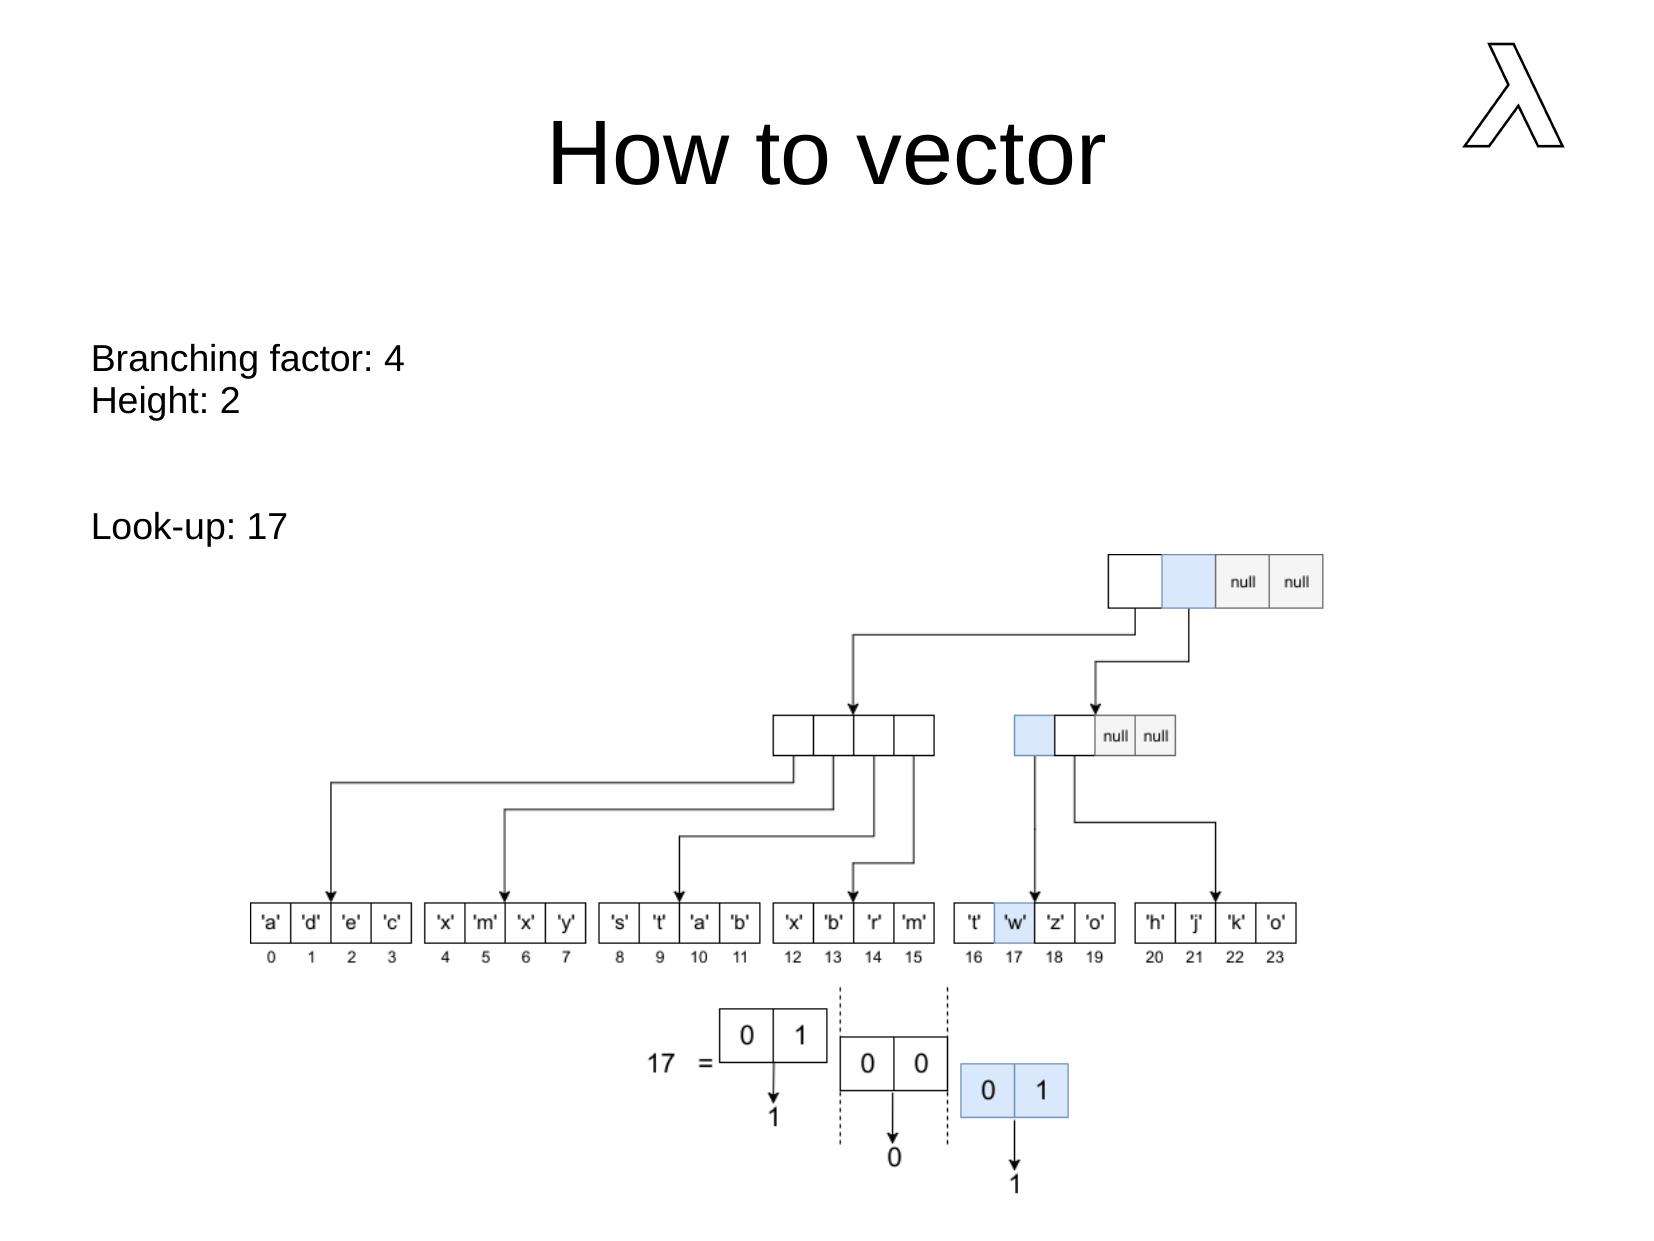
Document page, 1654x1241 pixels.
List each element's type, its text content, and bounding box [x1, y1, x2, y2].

picture [1440, 40, 1587, 151]
title How to vector [82, 49, 1571, 257]
picture [250, 554, 1325, 1201]
text_box Branching factor: 4 Height: 2 Look-up: 17 [76, 330, 421, 555]
